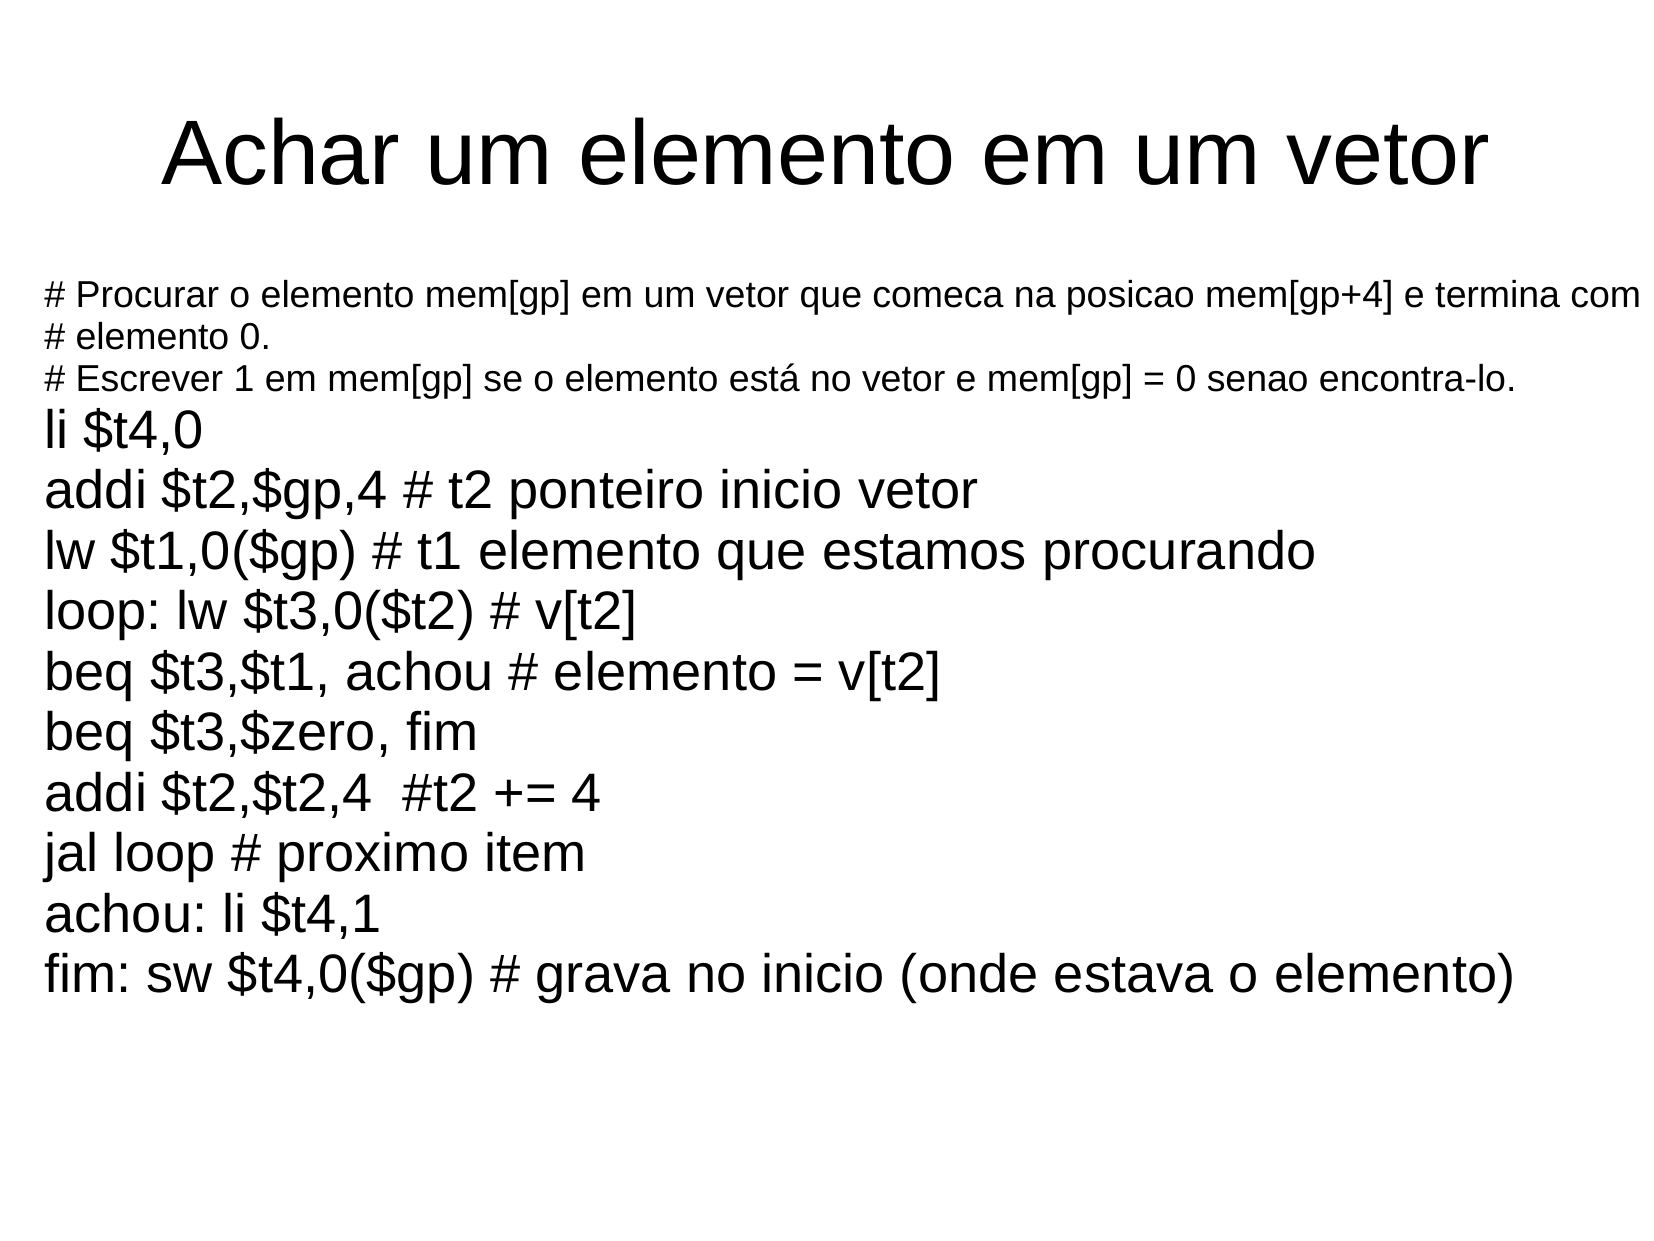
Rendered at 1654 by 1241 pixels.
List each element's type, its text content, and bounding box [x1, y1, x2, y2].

title Achar um elemento em um vetor [82, 49, 1571, 257]
text_box # Procurar o elemento mem[gp] em um vetor que comeca na posicao mem[gp+4] e termina com # elemento 0. # Escrever 1 em mem[gp] se o elemento está no vetor e mem[gp] = 0 senao encontra-lo. li $t4,0 addi $t2,$gp,4 # t2 ponteiro inicio vetor lw $t1,0($gp) # t1 elemento que estamos procurando loop: lw $t3,0($t2) # v[t2] beq $t3,$t1, achou # elemento = v[t2] beq $t3,$zero, fim addi $t2,$t2,4 #t2 += 4 jal loop # proximo item achou: li $t4,1 fim: sw $t4,0($gp) # grava no inicio (onde estava o elemento) [29, 265, 1654, 1075]
